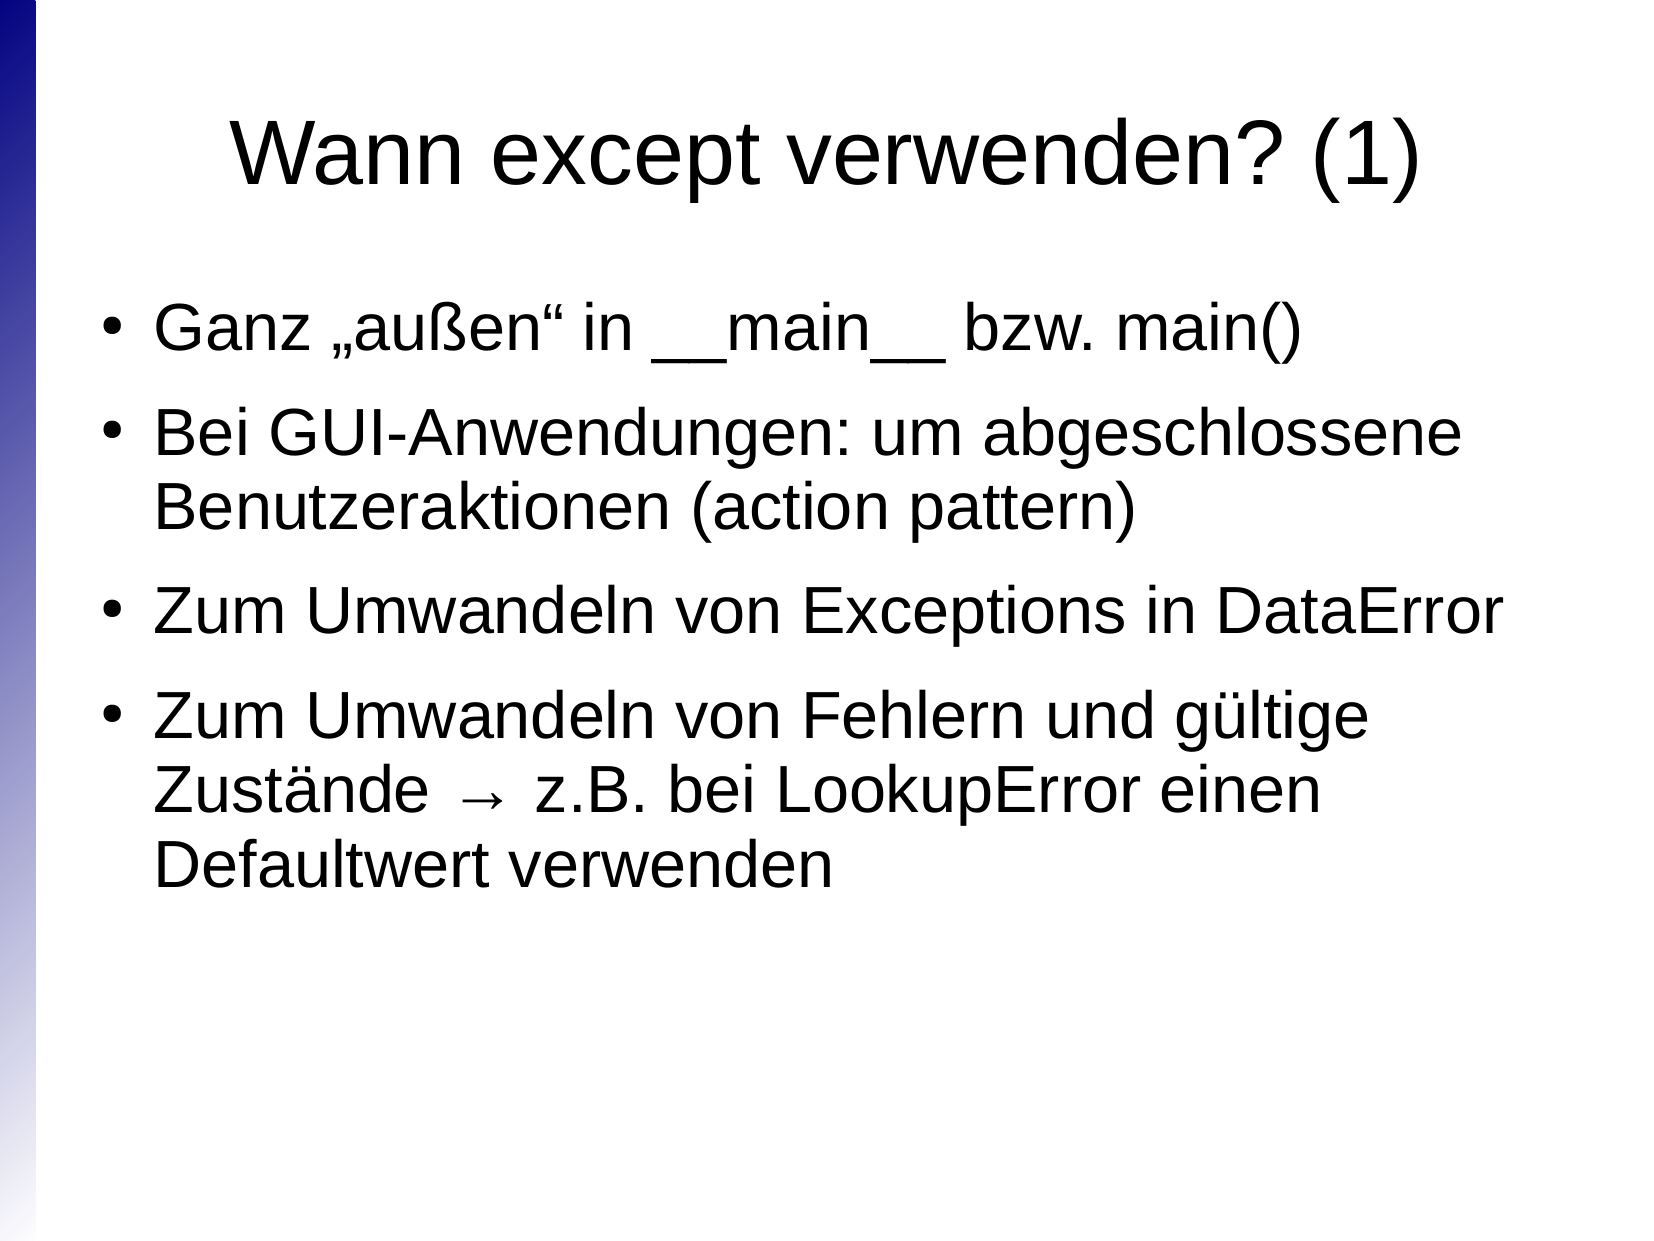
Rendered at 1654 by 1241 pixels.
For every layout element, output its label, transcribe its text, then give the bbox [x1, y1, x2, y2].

title Wann except verwenden? (1) [82, 49, 1571, 257]
list Ganz „außen“ in __main__ bzw. main() Bei GUI-Anwendungen: um abgeschlossene Benutzeraktionen (action pattern) Zum Umwandeln von Exceptions in DataError Zum Umwandeln von Fehlern und gültige Zustände → z.B. bei LookupError einen Defaultwert verwenden [82, 290, 1571, 1109]
